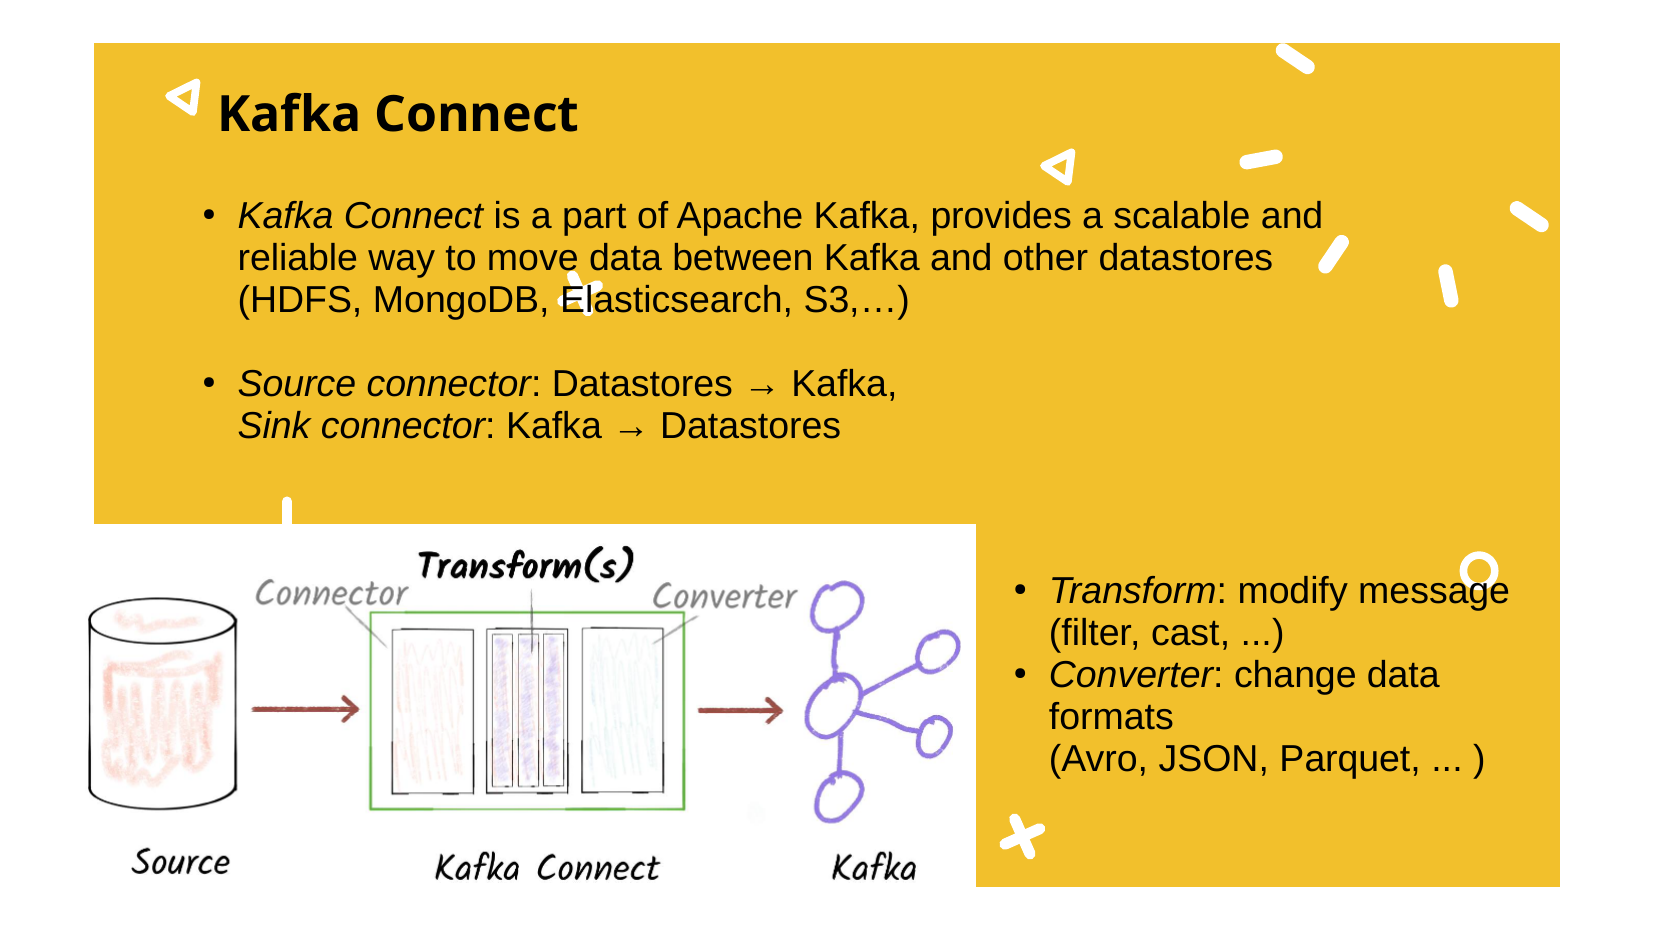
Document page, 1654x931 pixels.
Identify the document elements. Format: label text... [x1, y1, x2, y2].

title Kafka Connect [217, 75, 601, 151]
picture [75, 524, 976, 905]
text_box Kafka Connect is a part of Apache Kafka, provides a scalable and reliable way to move data between Kafka and other datastores (HDFS, MongoDB, Elasticsearch, S3,…) Source connector: Datastores → Kafka, Sink connector: Kafka → Datastores [187, 187, 1350, 455]
text_box Transform: modify message (filter, cast, ...) Converter: change data formats (Avro, JSON, Parquet, ... ) [998, 562, 1538, 830]
